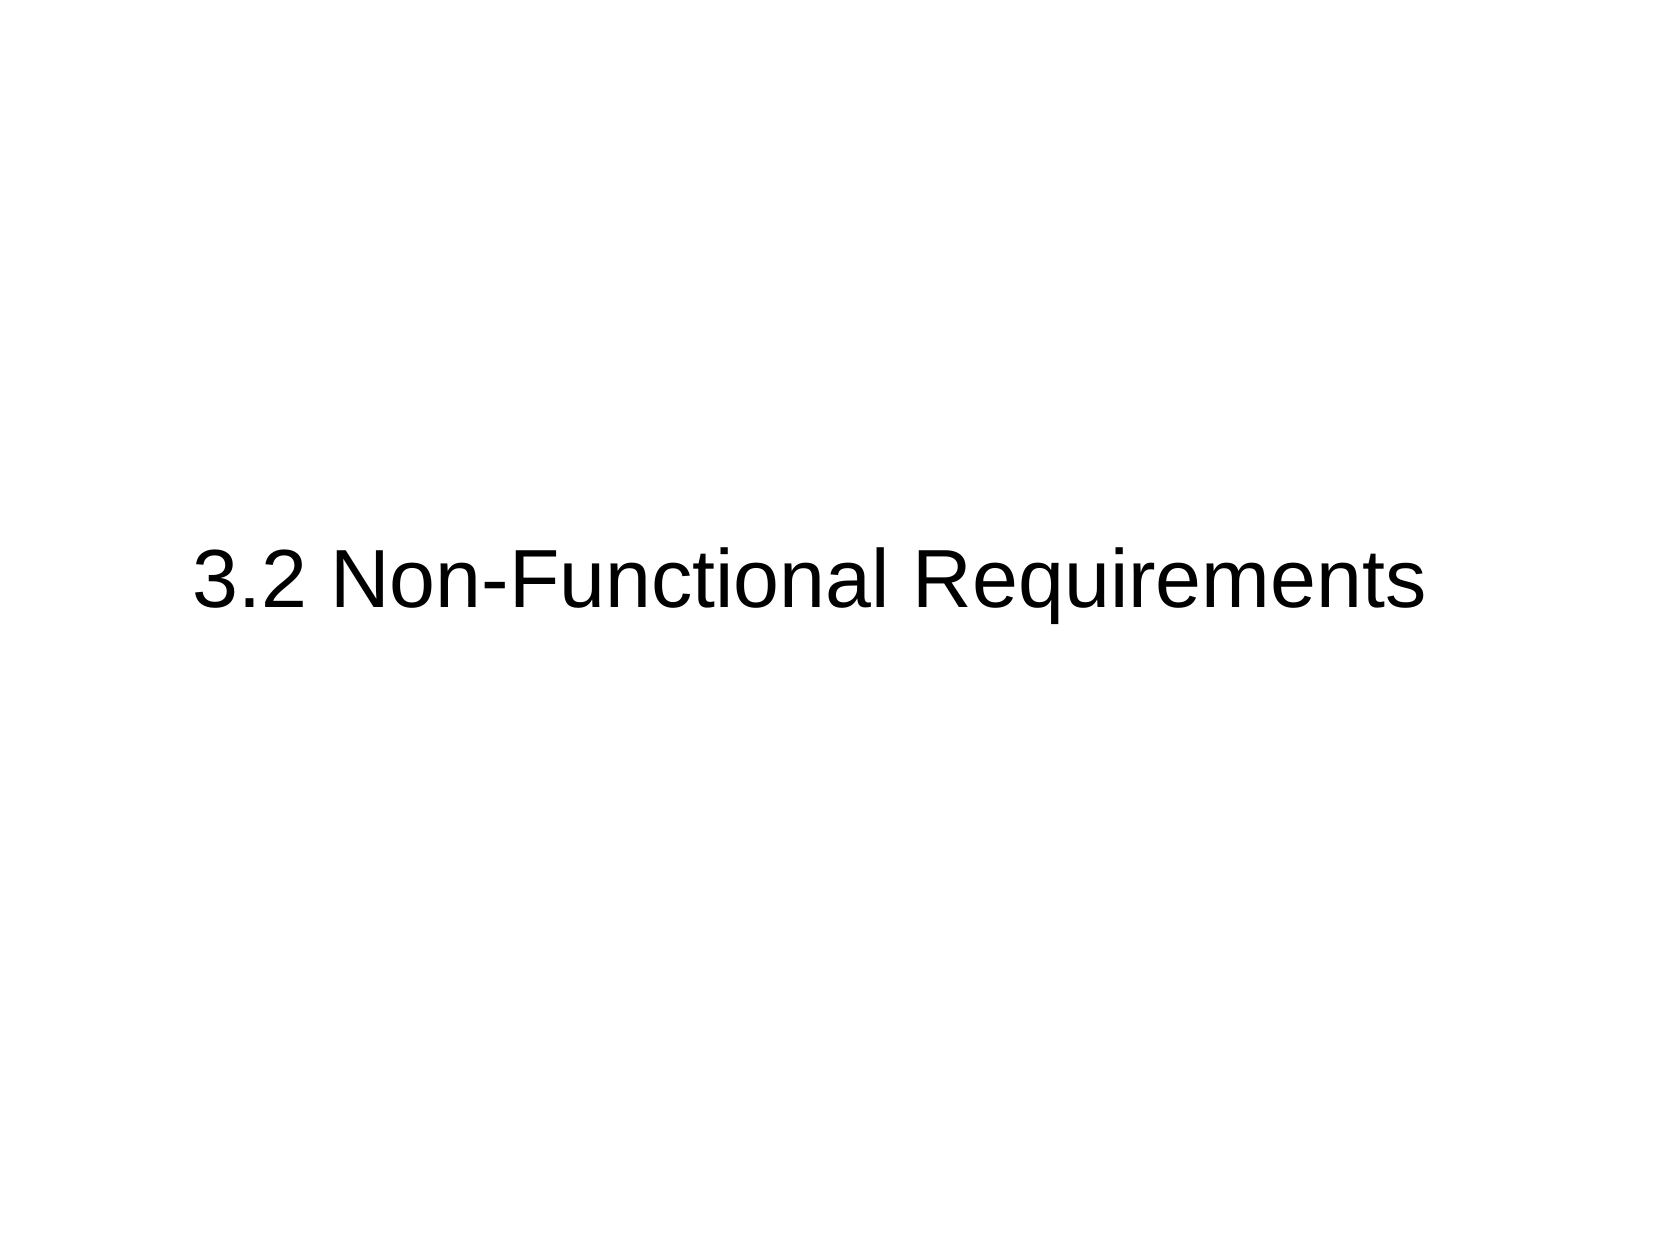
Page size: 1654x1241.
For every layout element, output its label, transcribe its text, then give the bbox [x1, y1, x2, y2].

list 3.2 Non-Functional Requirements [82, 290, 1538, 626]
